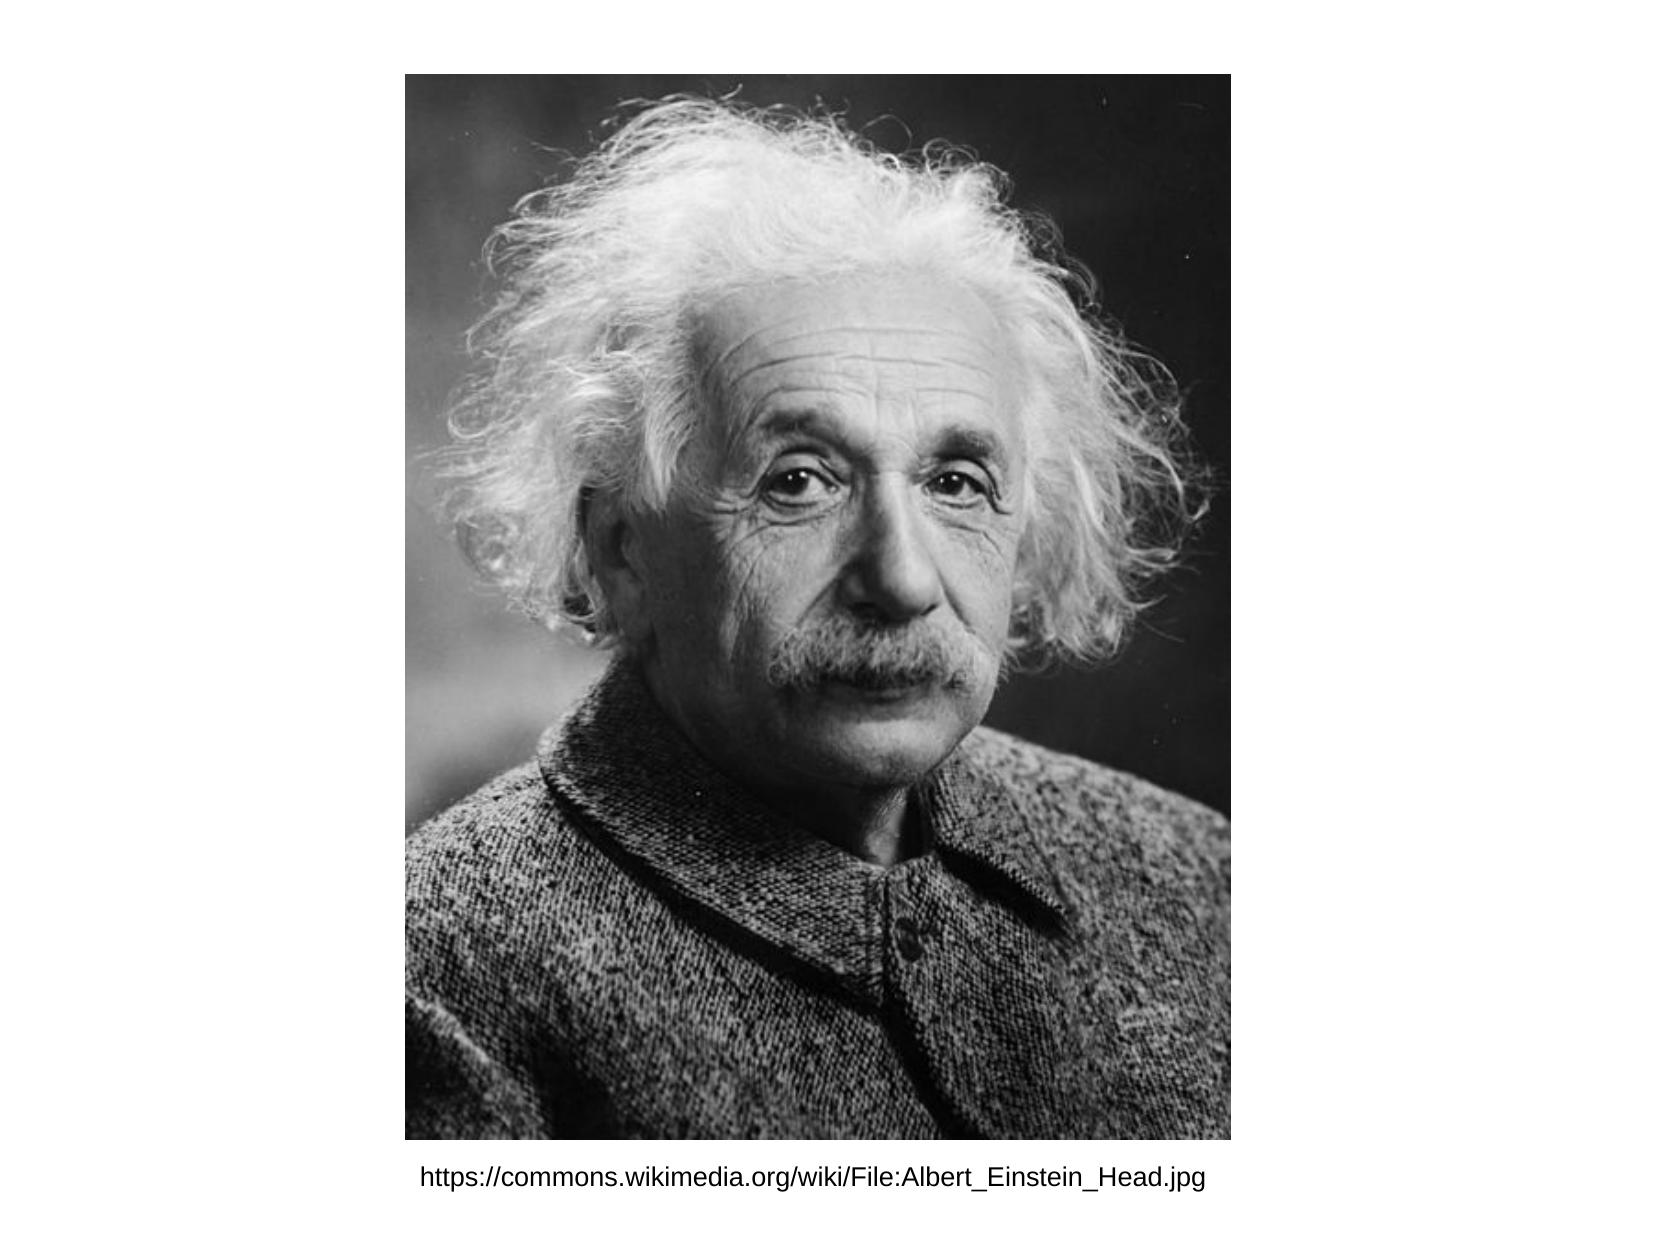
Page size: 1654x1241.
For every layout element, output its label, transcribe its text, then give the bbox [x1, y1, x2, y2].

picture [405, 74, 1231, 1141]
text_box https://commons.wikimedia.org/wiki/File:Albert_Einstein_Head.jpg [405, 1155, 1525, 1212]
